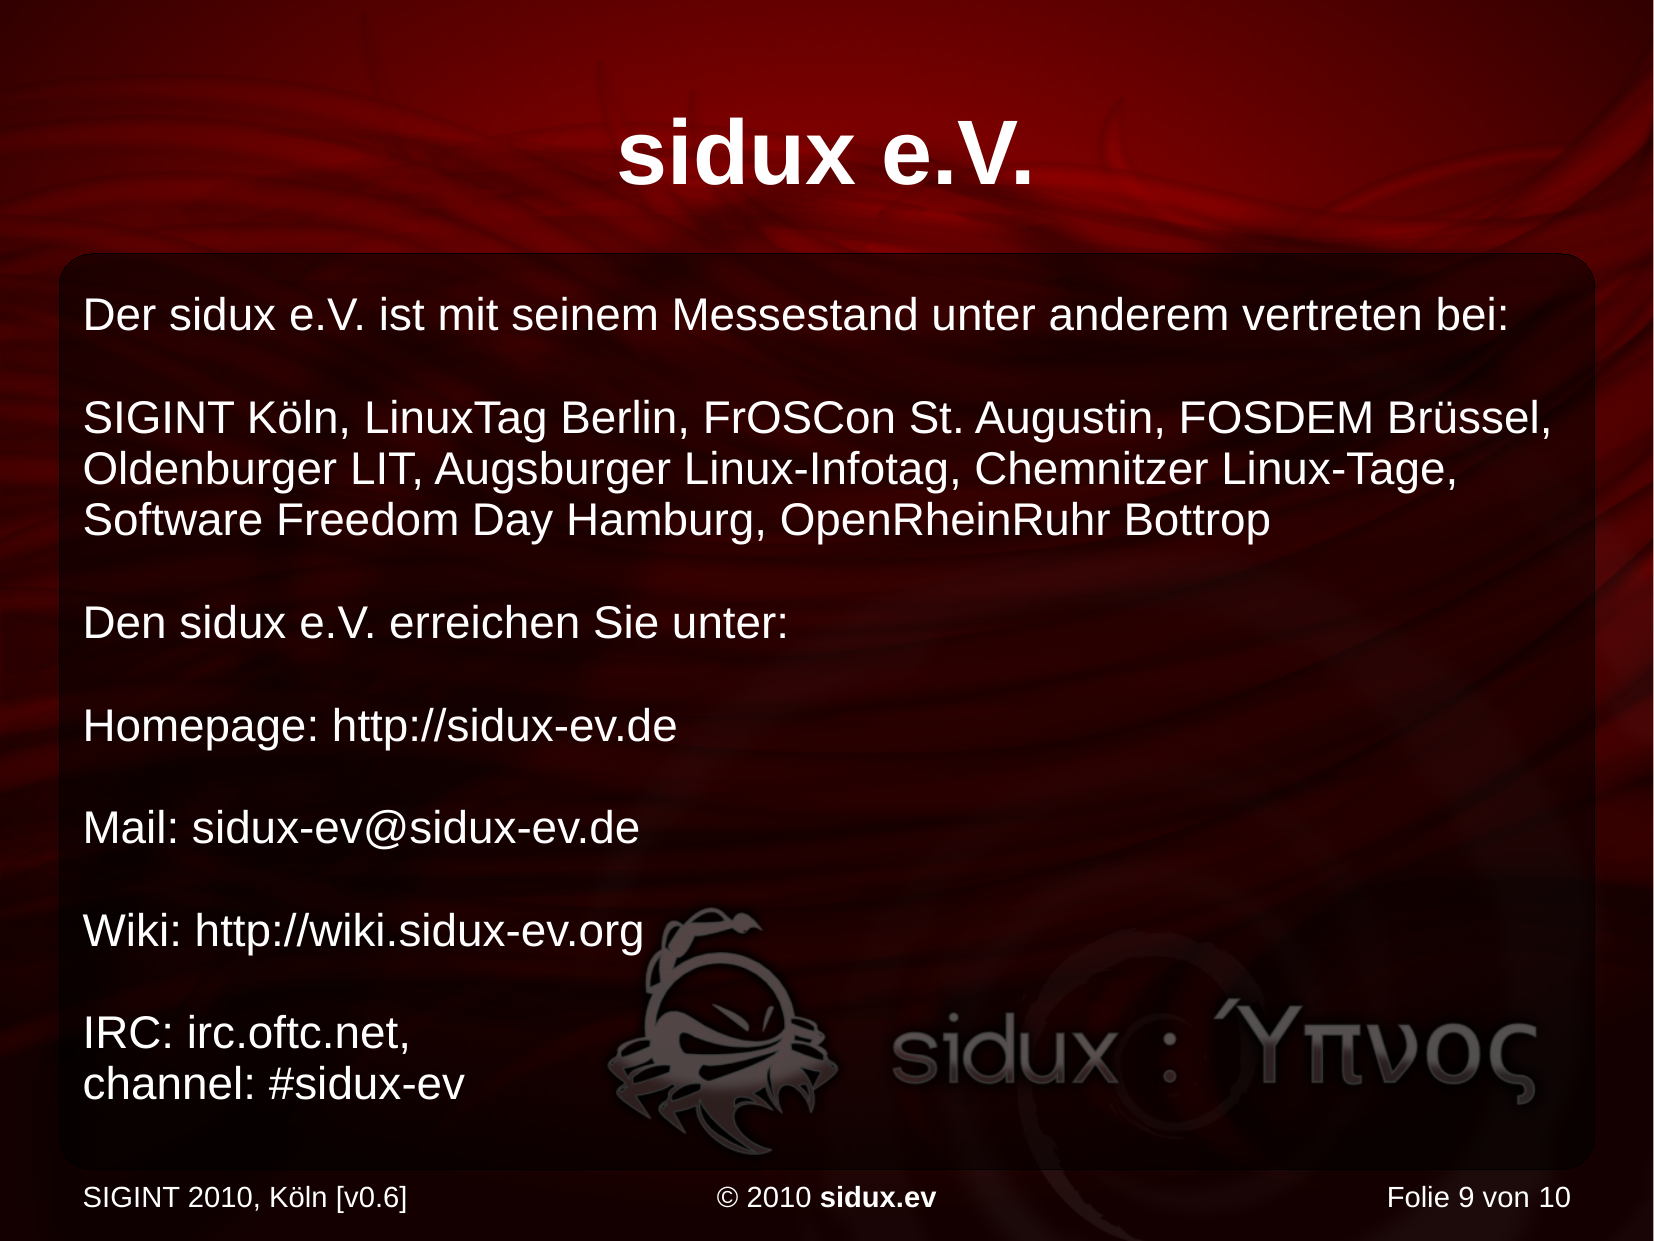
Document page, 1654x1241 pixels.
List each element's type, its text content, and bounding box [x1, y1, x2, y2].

title sidux e.V. [82, 49, 1571, 255]
text_box [59, 253, 1595, 1170]
picture [0, 0, 1654, 1241]
subtitle Der sidux e.V. ist mit seinem Messestand unter anderem vertreten bei: SIGINT Köln, LinuxTag Berlin, FrOSCon St. Augustin, FOSDEM Brüssel, Oldenburger LIT, Augsburger Linux-Infotag, Chemnitzer Linux-Tage, Software Freedom Day Hamburg, OpenRheinRuhr Bottrop Den sidux e.V. erreichen Sie unter: Homepage: http://sidux-ev.de Mail: sidux-ev@sidux-ev.de Wiki: http://wiki.sidux-ev.org IRC: irc.oftc.net, channel: #sidux-ev [82, 291, 1571, 1108]
